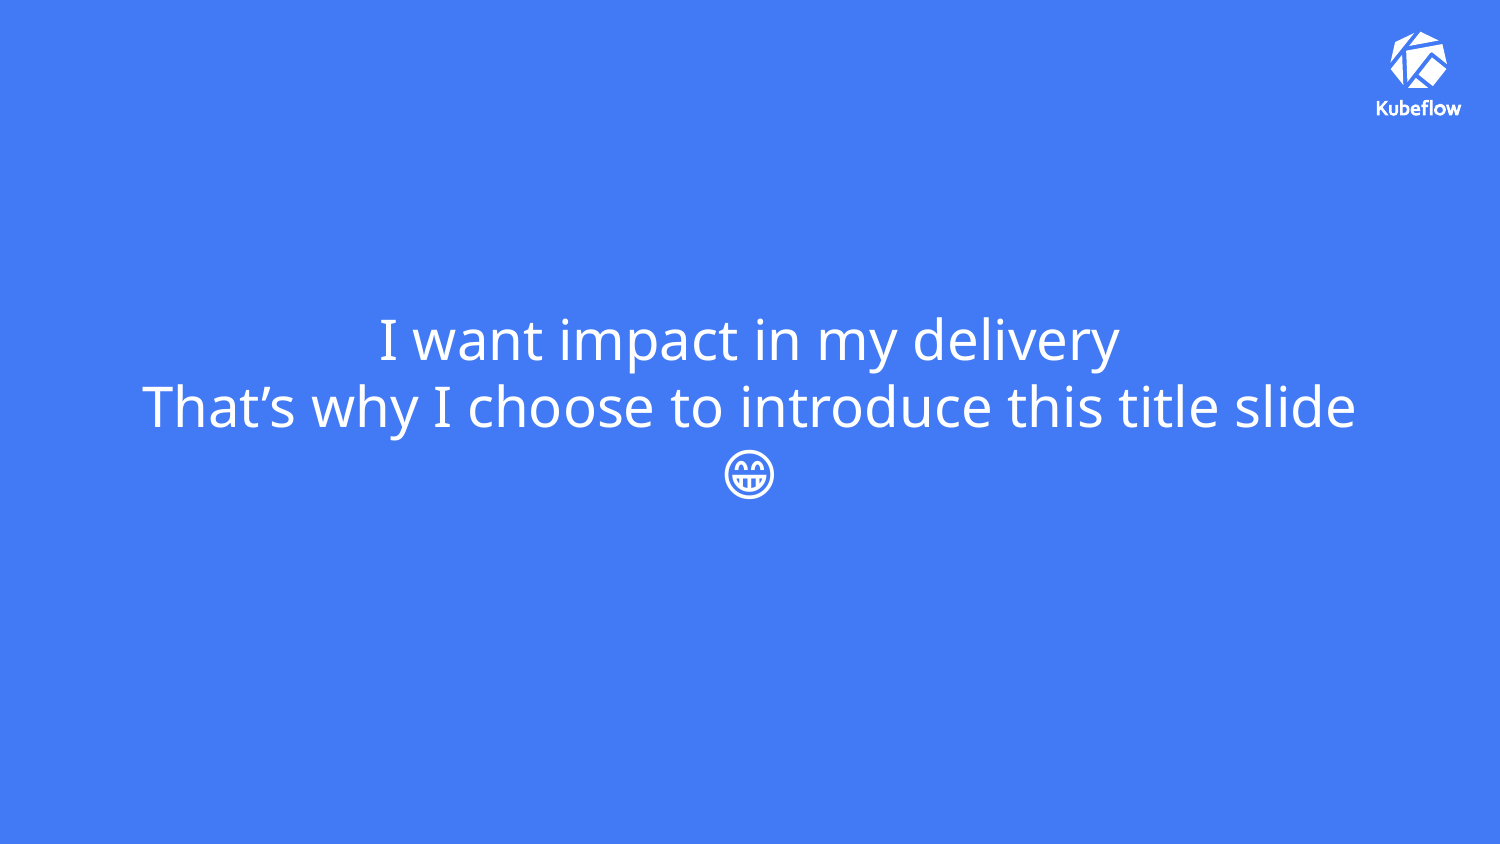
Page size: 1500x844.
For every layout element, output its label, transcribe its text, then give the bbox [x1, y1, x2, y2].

title I want impact in my delivery That’s why I choose to introduce this title slide 😁 [51, 303, 1449, 507]
